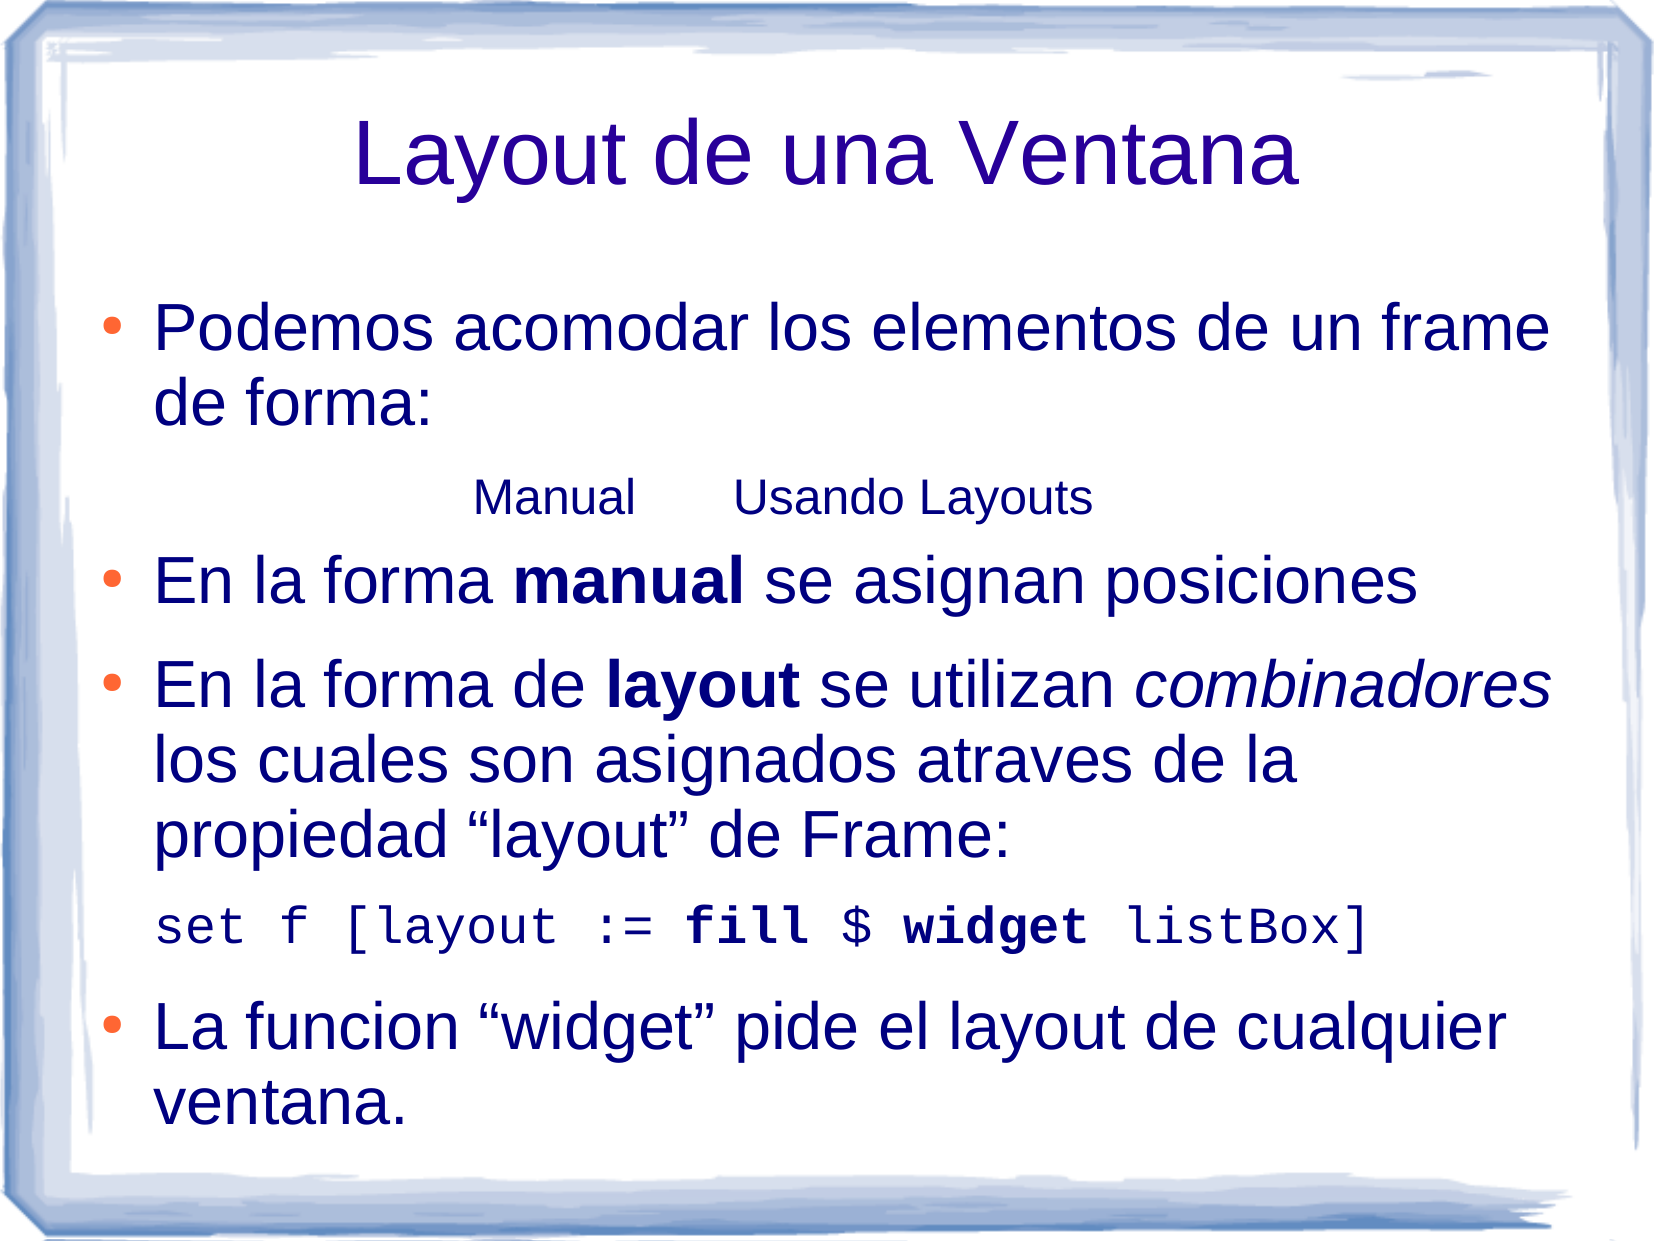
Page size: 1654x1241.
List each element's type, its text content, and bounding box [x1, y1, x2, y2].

list Podemos acomodar los elementos de un frame de forma: Manual Usando Layouts En la forma manual se asignan posiciones En la forma de layout se utilizan combinadores los cuales son asignados atraves de la propiedad “layout” de Frame: set f [layout := fill $ widget listBox] La funcion “widget” pide el layout de cualquier ventana. [82, 290, 1571, 1139]
picture [0, 0, 1654, 1241]
title Layout de una Ventana [82, 49, 1571, 257]
